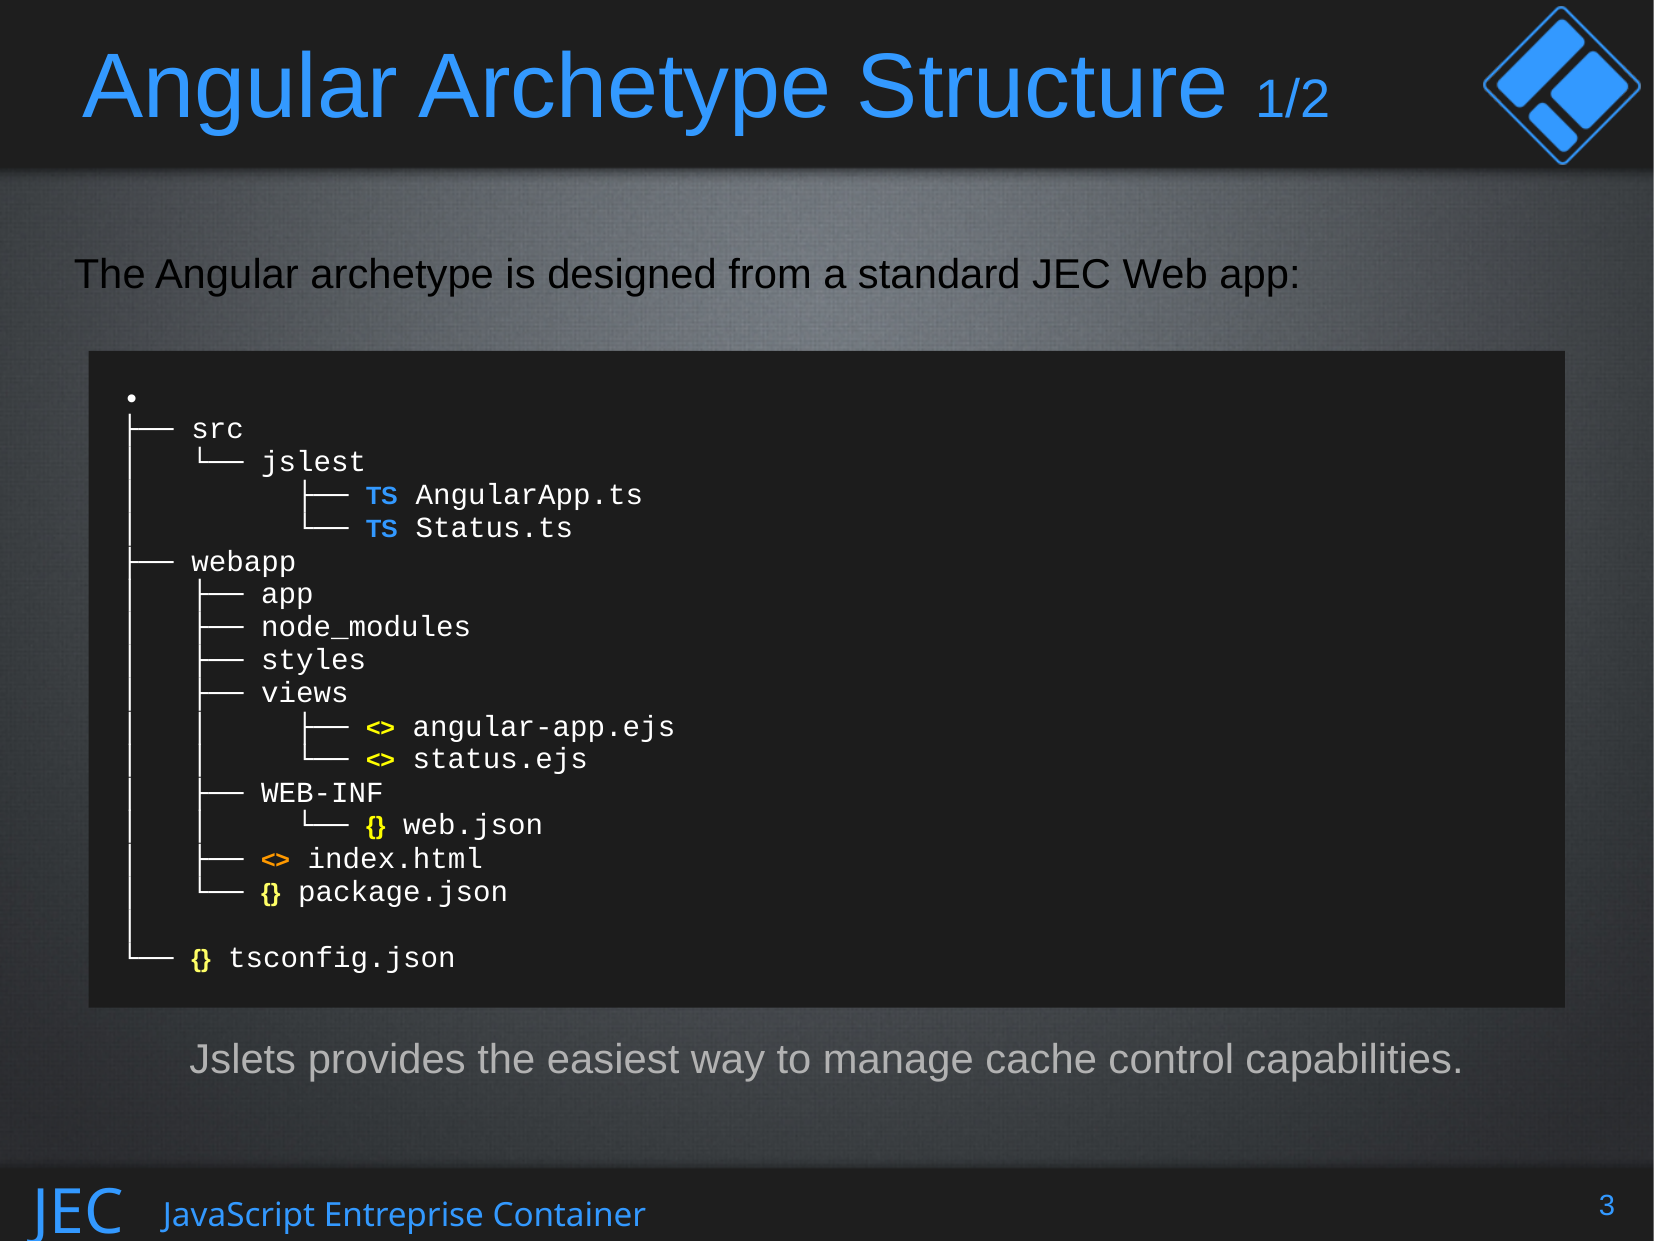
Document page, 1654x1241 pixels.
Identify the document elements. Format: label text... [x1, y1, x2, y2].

text_box 3 [744, 1181, 1630, 1229]
text_box • ├── src │ └── jslest │ ├── TS AngularApp.ts │ └── TS Status.ts ├── webapp │ ├── app │ ├── node_modules │ ├── styles │ ├── views │ │ ├── <> angular-app.ejs │ │ └── <> status.ejs │ ├── WEB-INF │ │ └── {} web.json │ ├── <> index.html │ └── {} package.json │ └── {} tsconfig.json [88, 350, 1565, 985]
text_box JavaScript Entreprise Container [148, 1183, 651, 1241]
text_box Jslets provides the easiest way to manage cache control capabilities. [59, 1028, 1595, 1111]
title Angular Archetype Structure 1/2 [82, 23, 1441, 147]
text_box JEC [17, 1159, 149, 1241]
picture [0, 0, 1654, 1241]
text_box The Angular archetype is designed from a standard JEC Web app: [59, 242, 1595, 325]
